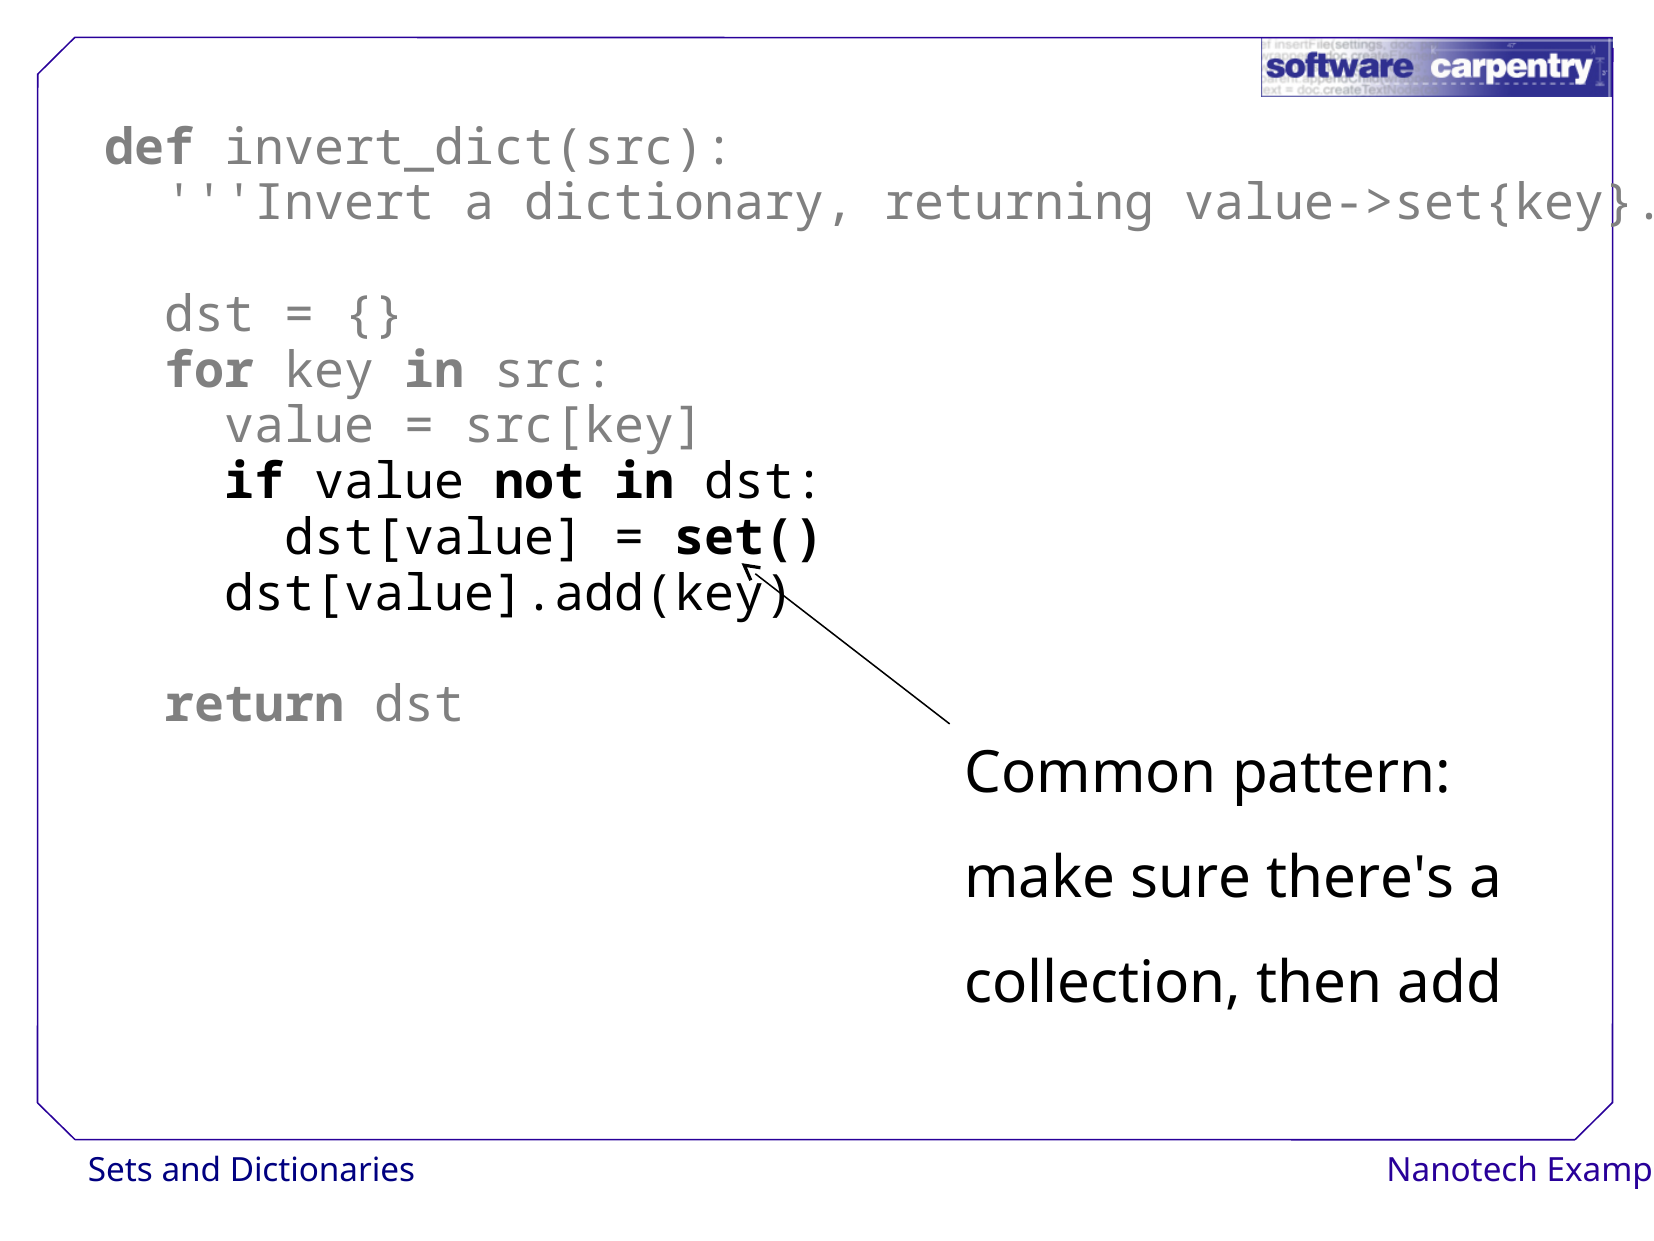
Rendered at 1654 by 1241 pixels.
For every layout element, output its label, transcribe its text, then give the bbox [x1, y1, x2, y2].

text_box def invert_dict(src): '''Invert a dictionary, returning value->set{key}.''' dst = {} for key in src: value = src[key] if value not in dst: dst[value] = set() dst[value].add(key) return dst [89, 112, 1177, 1093]
text_box Common pattern: make sure there's a collection, then add [949, 691, 1624, 1022]
picture [1261, 39, 1613, 97]
